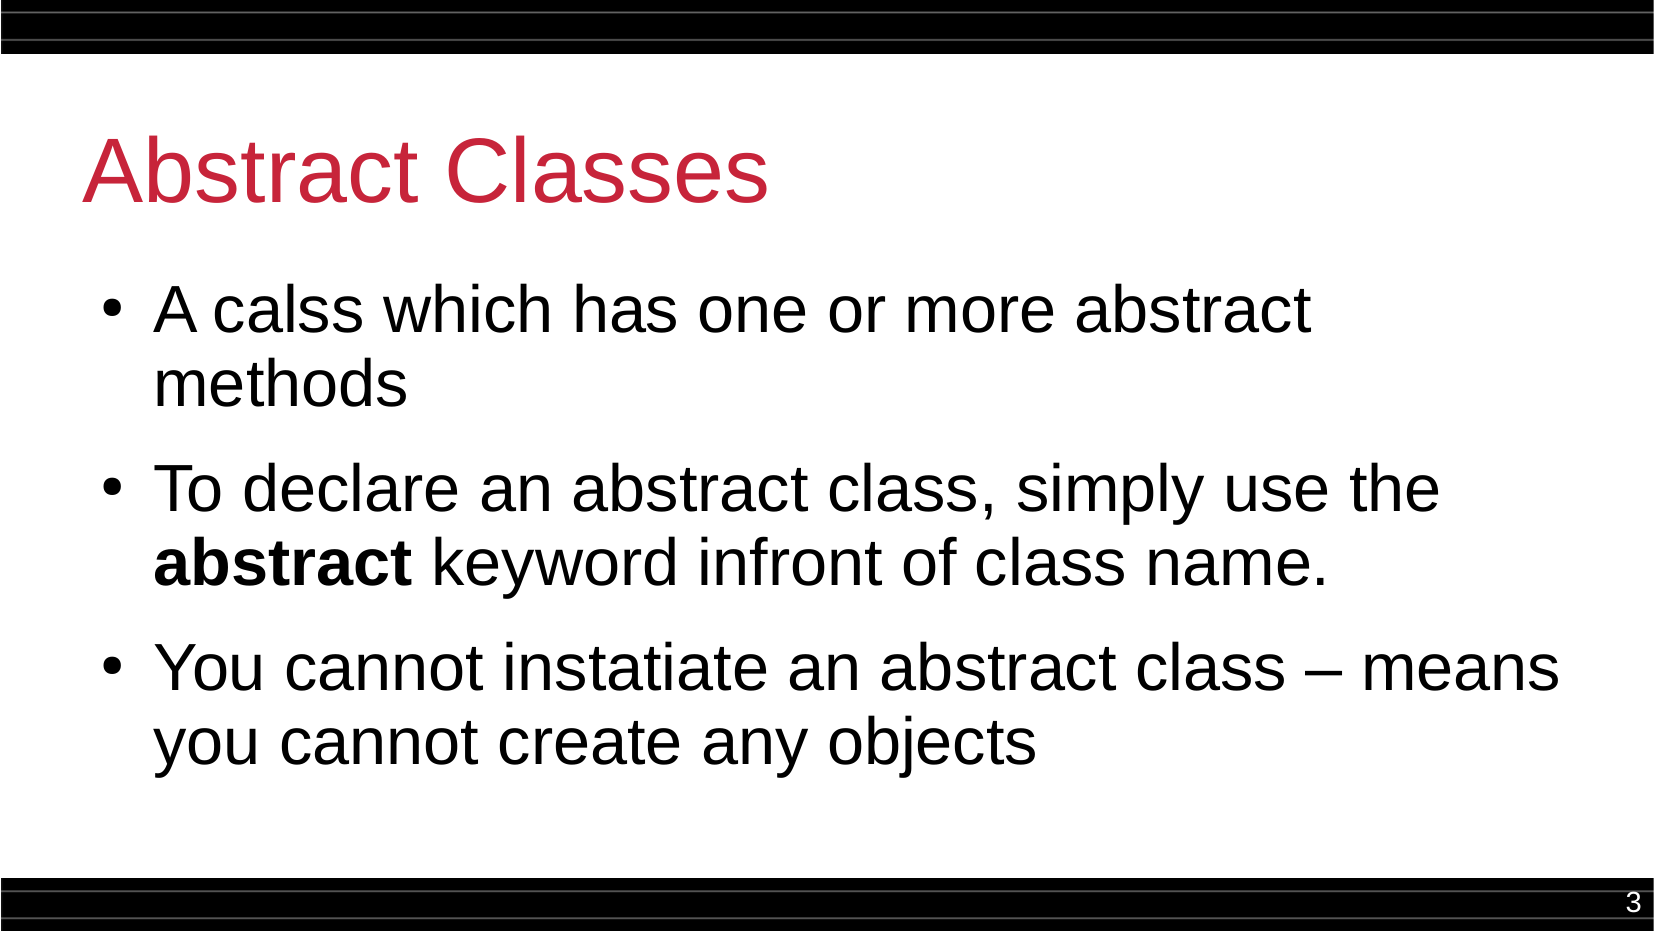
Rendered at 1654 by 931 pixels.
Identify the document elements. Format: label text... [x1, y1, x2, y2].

list A calss which has one or more abstract methods To declare an abstract class, simply use the abstract keyword infront of class name. You cannot instatiate an abstract class – means you cannot create any objects [82, 271, 1571, 851]
picture [1, 0, 1654, 54]
title Abstract Classes [82, 92, 1571, 249]
picture [1, 878, 1654, 931]
